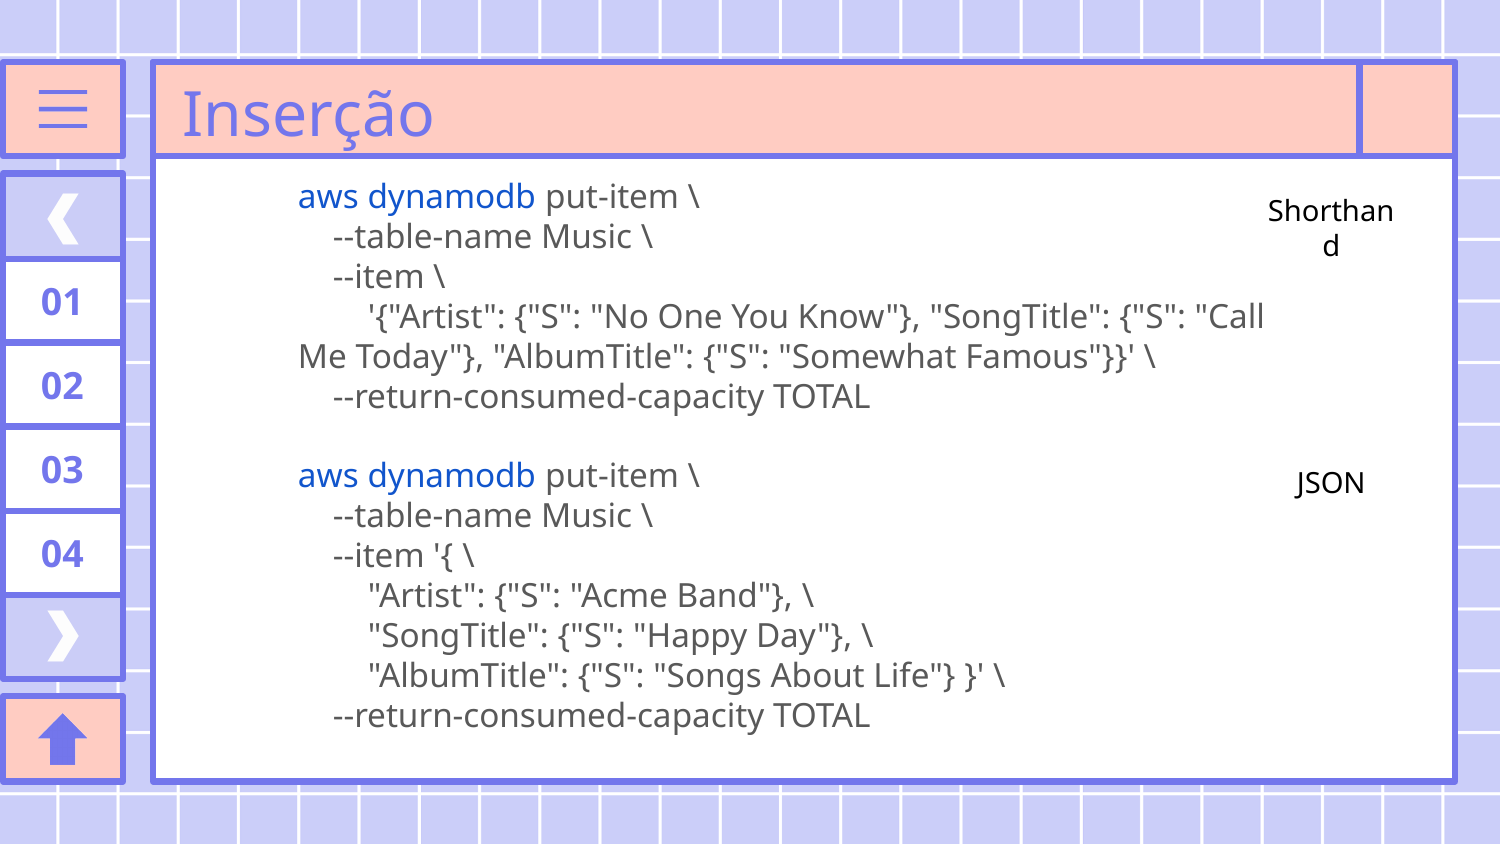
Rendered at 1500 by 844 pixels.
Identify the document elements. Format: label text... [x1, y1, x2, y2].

title Inserção [182, 64, 1318, 159]
picture [0, 0, 1500, 844]
text_box Shorthand [1249, 176, 1413, 277]
picture [38, 90, 88, 128]
text_box 04 [20, 533, 104, 572]
text_box 01 [20, 281, 104, 319]
text_box JSON [1249, 449, 1413, 515]
picture [38, 193, 88, 245]
picture [37, 713, 87, 765]
text_box 02 [20, 365, 104, 403]
subtitle aws dynamodb put-item \ --table-name Music \ --item \ '{"Artist": {"S": "No One You Know"}, "SongTitle": {"S": "Call Me Today"}, "AlbumTitle": {"S": "Somewhat Famous"}}' \ --return-consumed-capacity TOTAL aws dynamodb put-item \ --table-name Music \ --item '{ \ "Artist": {"S": "Acme Band"}, \ "SongTitle": {"S": "Happy Day"}, \ "AlbumTitle": {"S": "Songs About Life"} }' \ --return-consumed-capacity TOTAL [297, 261, 1308, 689]
text_box 03 [20, 449, 104, 487]
picture [38, 610, 88, 662]
